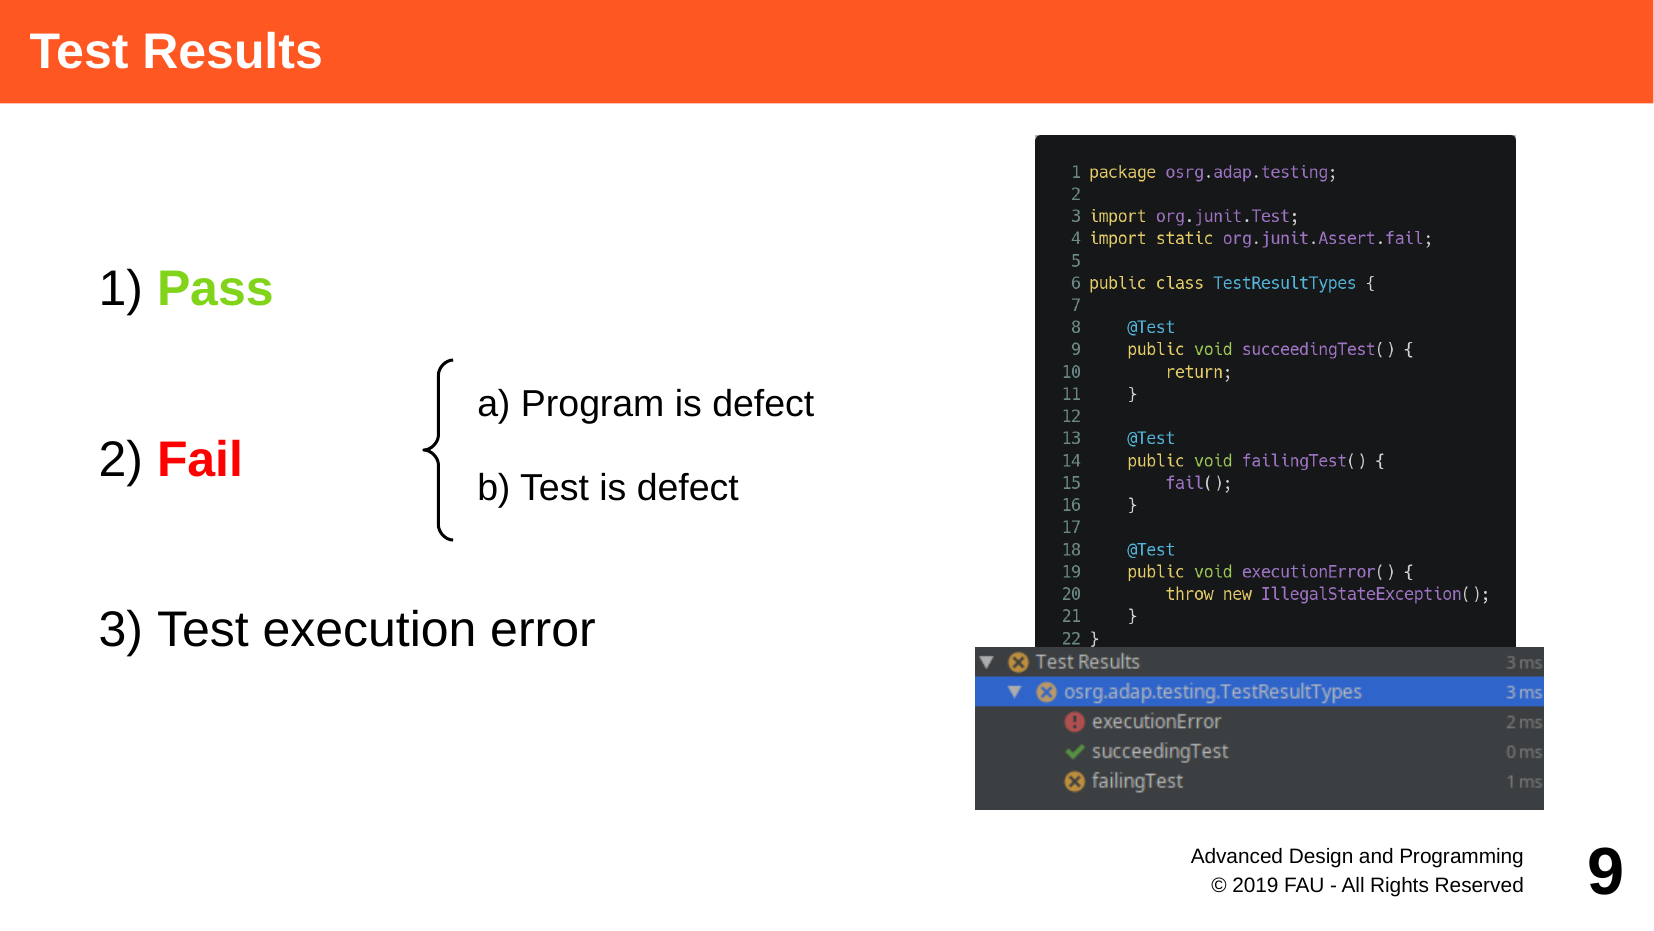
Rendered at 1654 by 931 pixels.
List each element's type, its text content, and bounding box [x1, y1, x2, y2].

picture [975, 134, 1544, 811]
text_box Pass Fail Test execution error [86, 152, 687, 766]
text_box a) Program is defect b) Test is defect [465, 294, 856, 597]
title Test Results [0, 0, 1654, 104]
